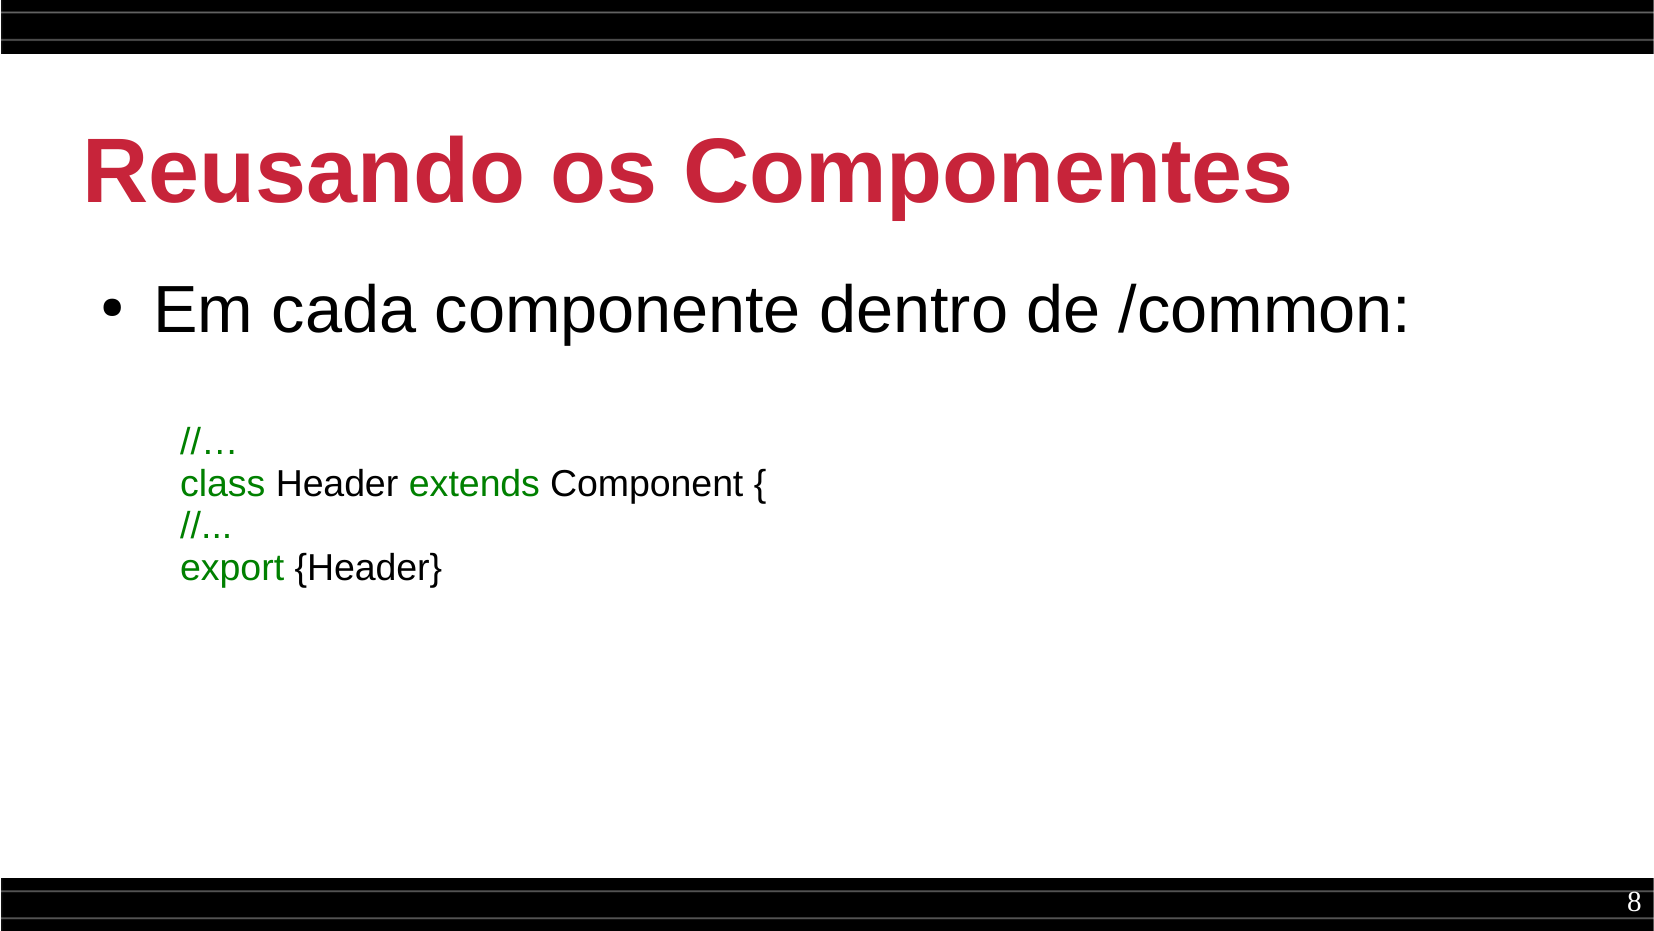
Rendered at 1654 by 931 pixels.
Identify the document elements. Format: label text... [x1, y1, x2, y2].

list Em cada componente dentro de /common: [82, 271, 1571, 758]
text_box //… class Header extends Component { //... export {Header} [165, 413, 1347, 597]
title Reusando os Componentes [82, 92, 1571, 249]
picture [1, 878, 1654, 931]
picture [1, 0, 1654, 54]
